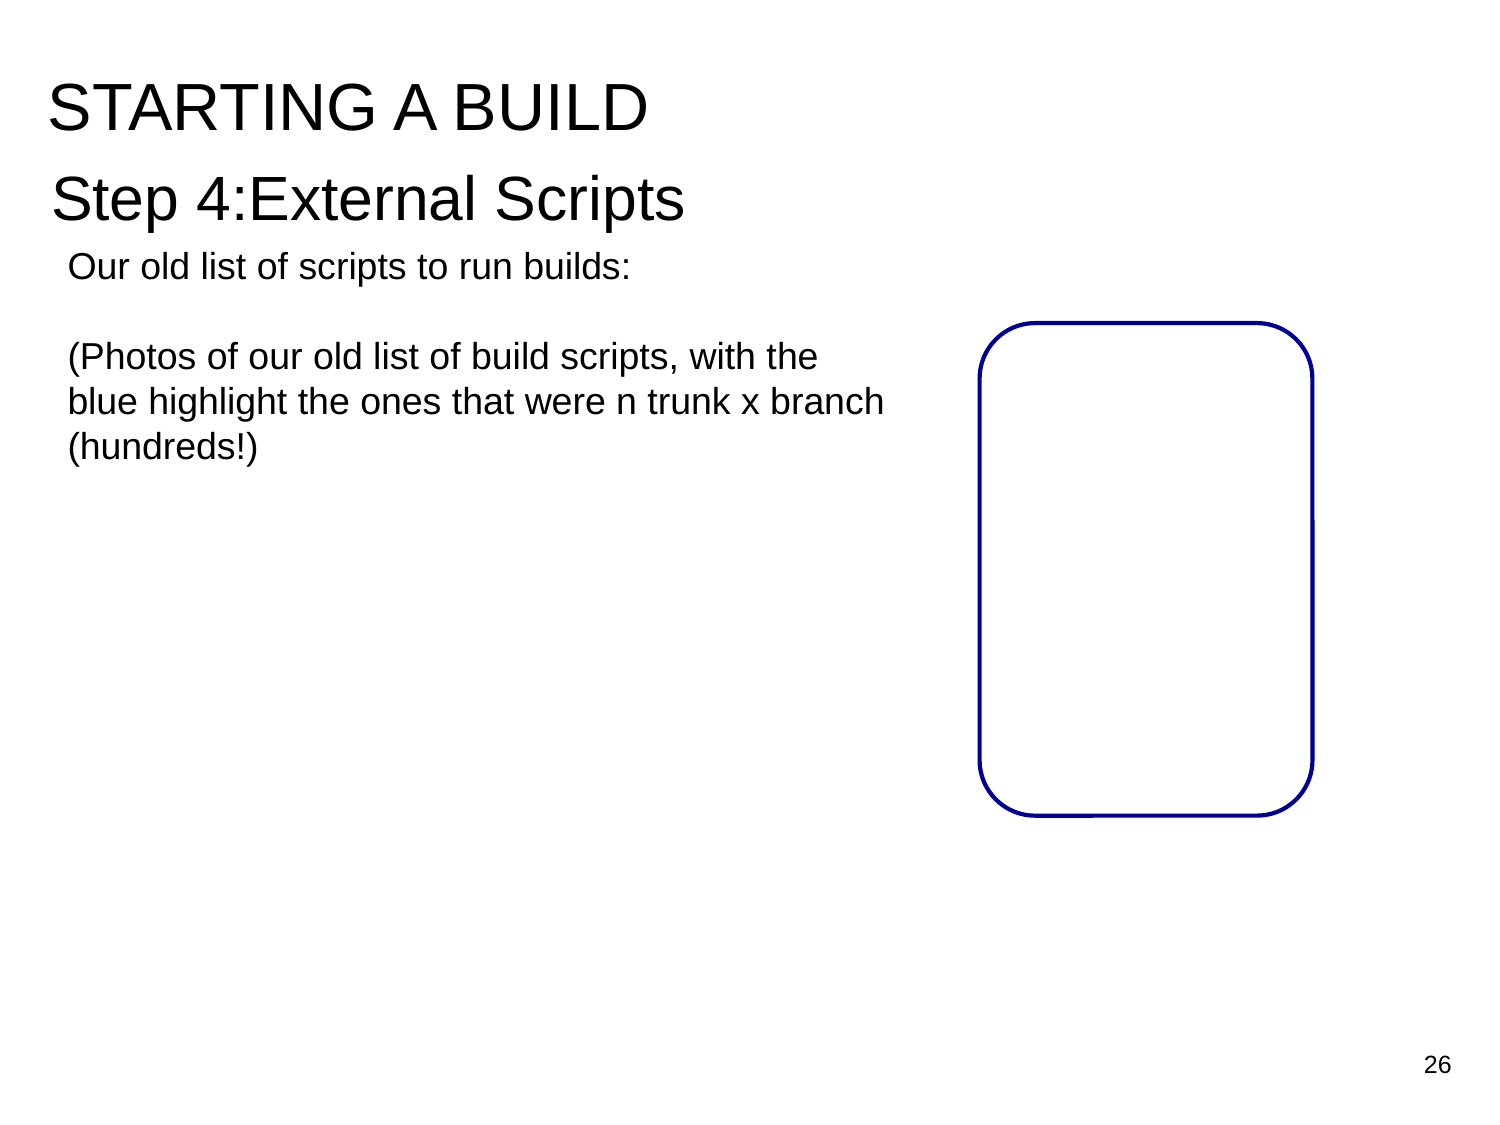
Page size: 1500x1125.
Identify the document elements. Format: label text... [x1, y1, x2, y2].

title Starting a build [48, 57, 1452, 150]
text_box Our old list of scripts to run builds: (Photos of our old list of build scripts, with the blue highlight the ones that were n trunk x branch (hundreds!) [52, 234, 913, 475]
slide_number <number> [1325, 1047, 1452, 1080]
list Step 4:External Scripts [48, 150, 1452, 241]
